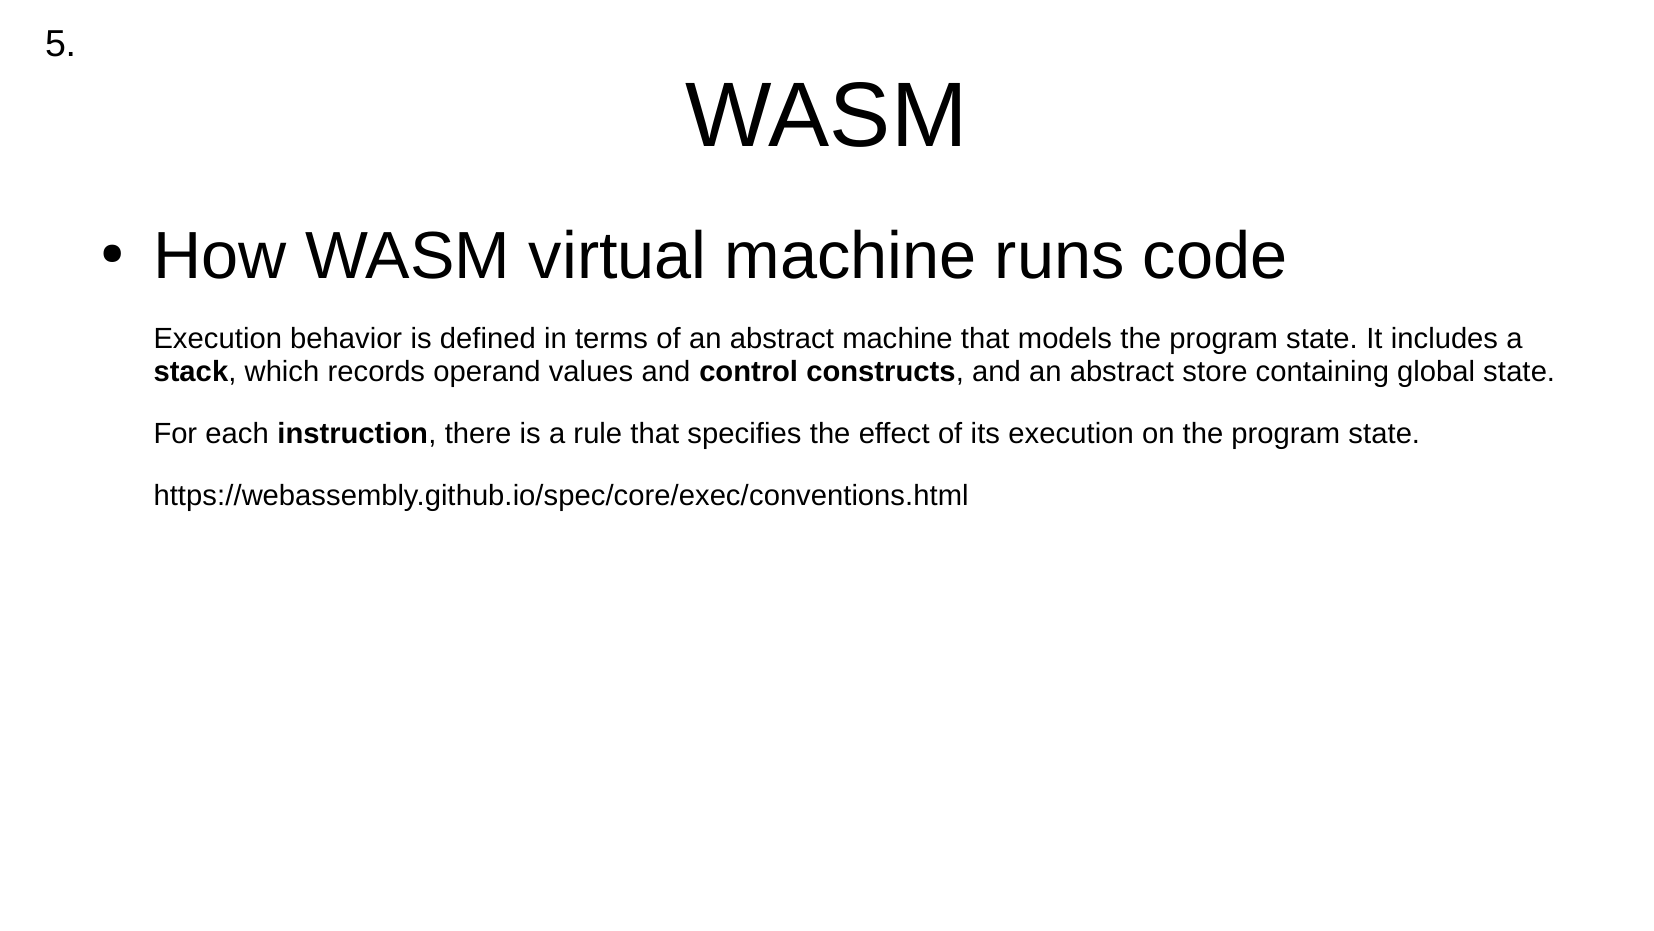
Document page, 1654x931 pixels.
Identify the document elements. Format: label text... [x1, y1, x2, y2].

title WASM [82, 37, 1571, 193]
list How WASM virtual machine runs code Execution behavior is defined in terms of an abstract machine that models the program state. It includes a stack, which records operand values and control constructs, and an abstract store containing global state. For each instruction, there is a rule that specifies the effect of its execution on the program state. https://webassembly.github.io/spec/core/exec/conventions.html [82, 217, 1571, 758]
text_box 5. [30, 15, 92, 72]
